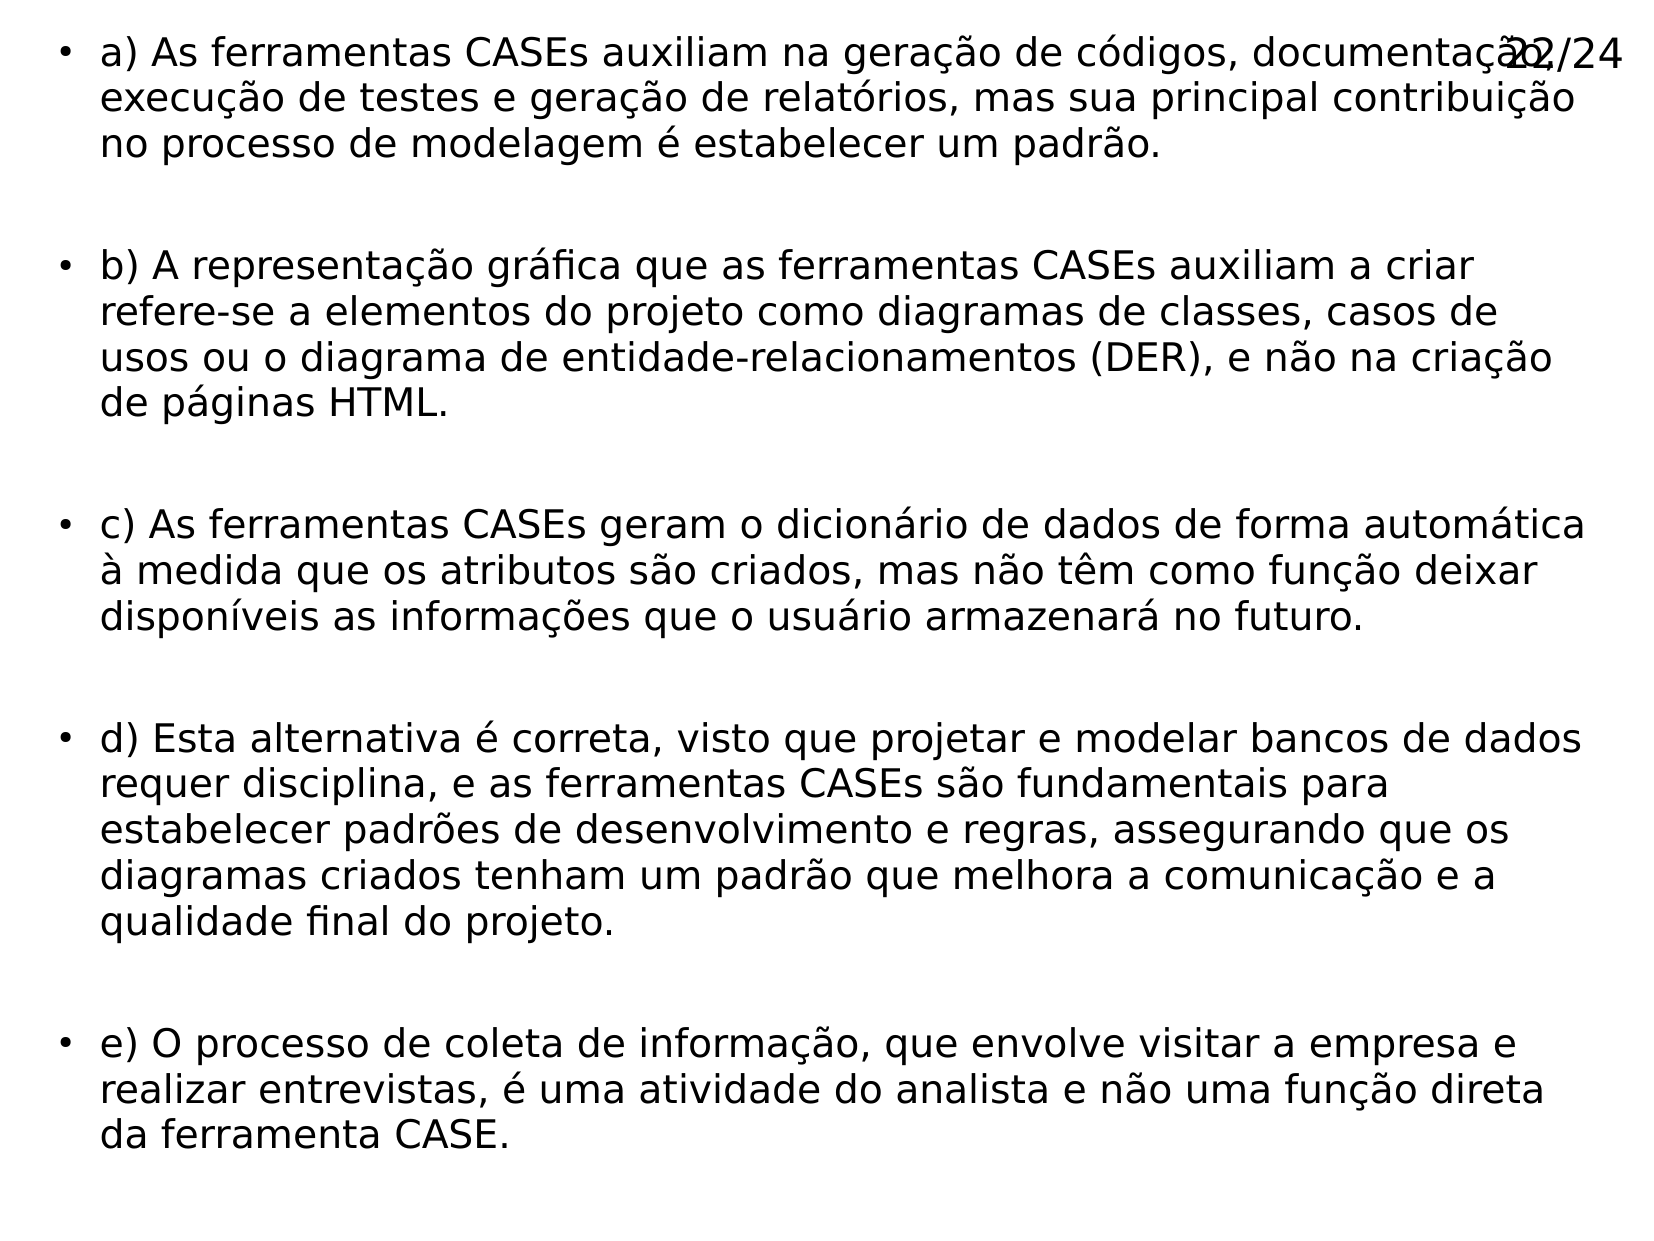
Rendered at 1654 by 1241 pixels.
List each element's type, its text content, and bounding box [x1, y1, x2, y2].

list a) As ferramentas CASEs auxiliam na geração de códigos, documentação, execução de testes e geração de relatórios, mas sua principal contribuição no processo de modelagem é estabelecer um padrão. b) A representação gráfica que as ferramentas CASEs auxiliam a criar refere-se a elementos do projeto como diagramas de classes, casos de usos ou o diagrama de entidade-relacionamentos (DER), e não na criação de páginas HTML. c) As ferramentas CASEs geram o dicionário de dados de forma automática à medida que os atributos são criados, mas não têm como função deixar disponíveis as informações que o usuário armazenará no futuro. d) Esta alternativa é correta, visto que projetar e modelar bancos de dados requer disciplina, e as ferramentas CASEs são fundamentais para estabelecer padrões de desenvolvimento e regras, assegurando que os diagramas criados tenham um padrão que melhora a comunicação e a qualidade final do projeto. e) O processo de coleta de informação, que envolve visitar a empresa e realizar entrevistas, é uma atividade do analista e não uma função direta da ferramenta CASE. [59, 29, 1595, 1211]
